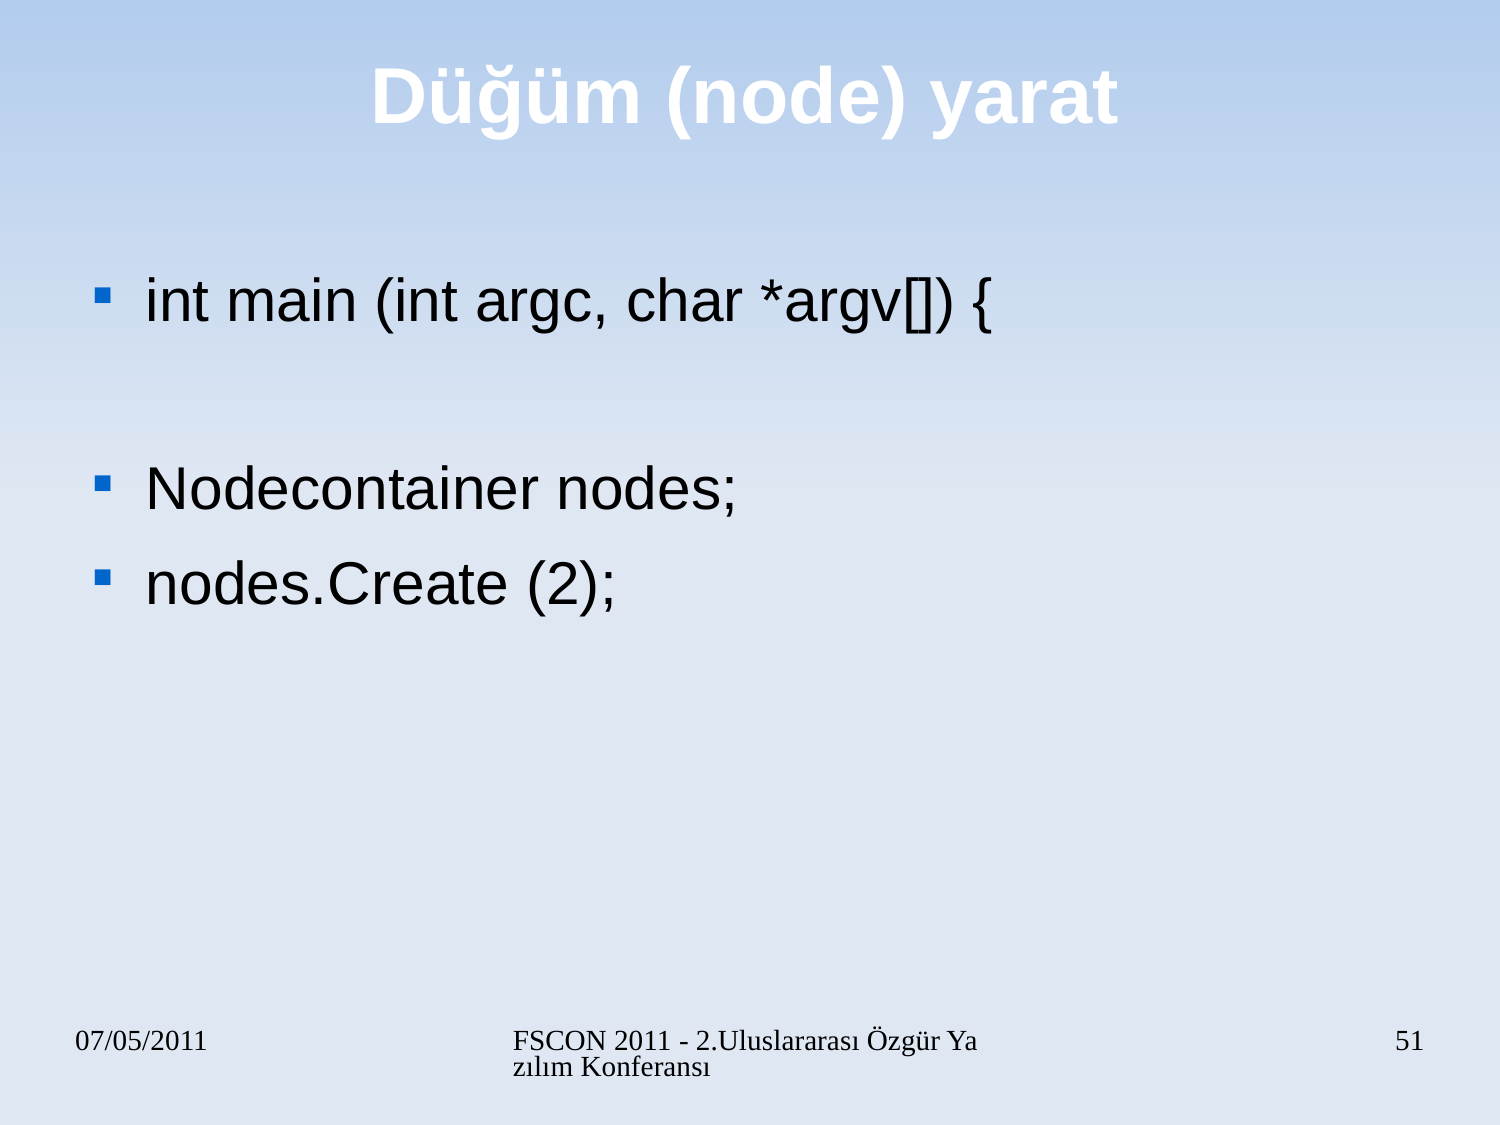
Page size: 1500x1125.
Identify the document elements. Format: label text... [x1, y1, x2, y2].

picture [0, 0, 1500, 1125]
title Düğüm (node) yarat [69, 0, 1420, 188]
list int main (int argc, char *argv[]) { Nodecontainer nodes; nodes.Create (2); [75, 263, 1426, 1006]
